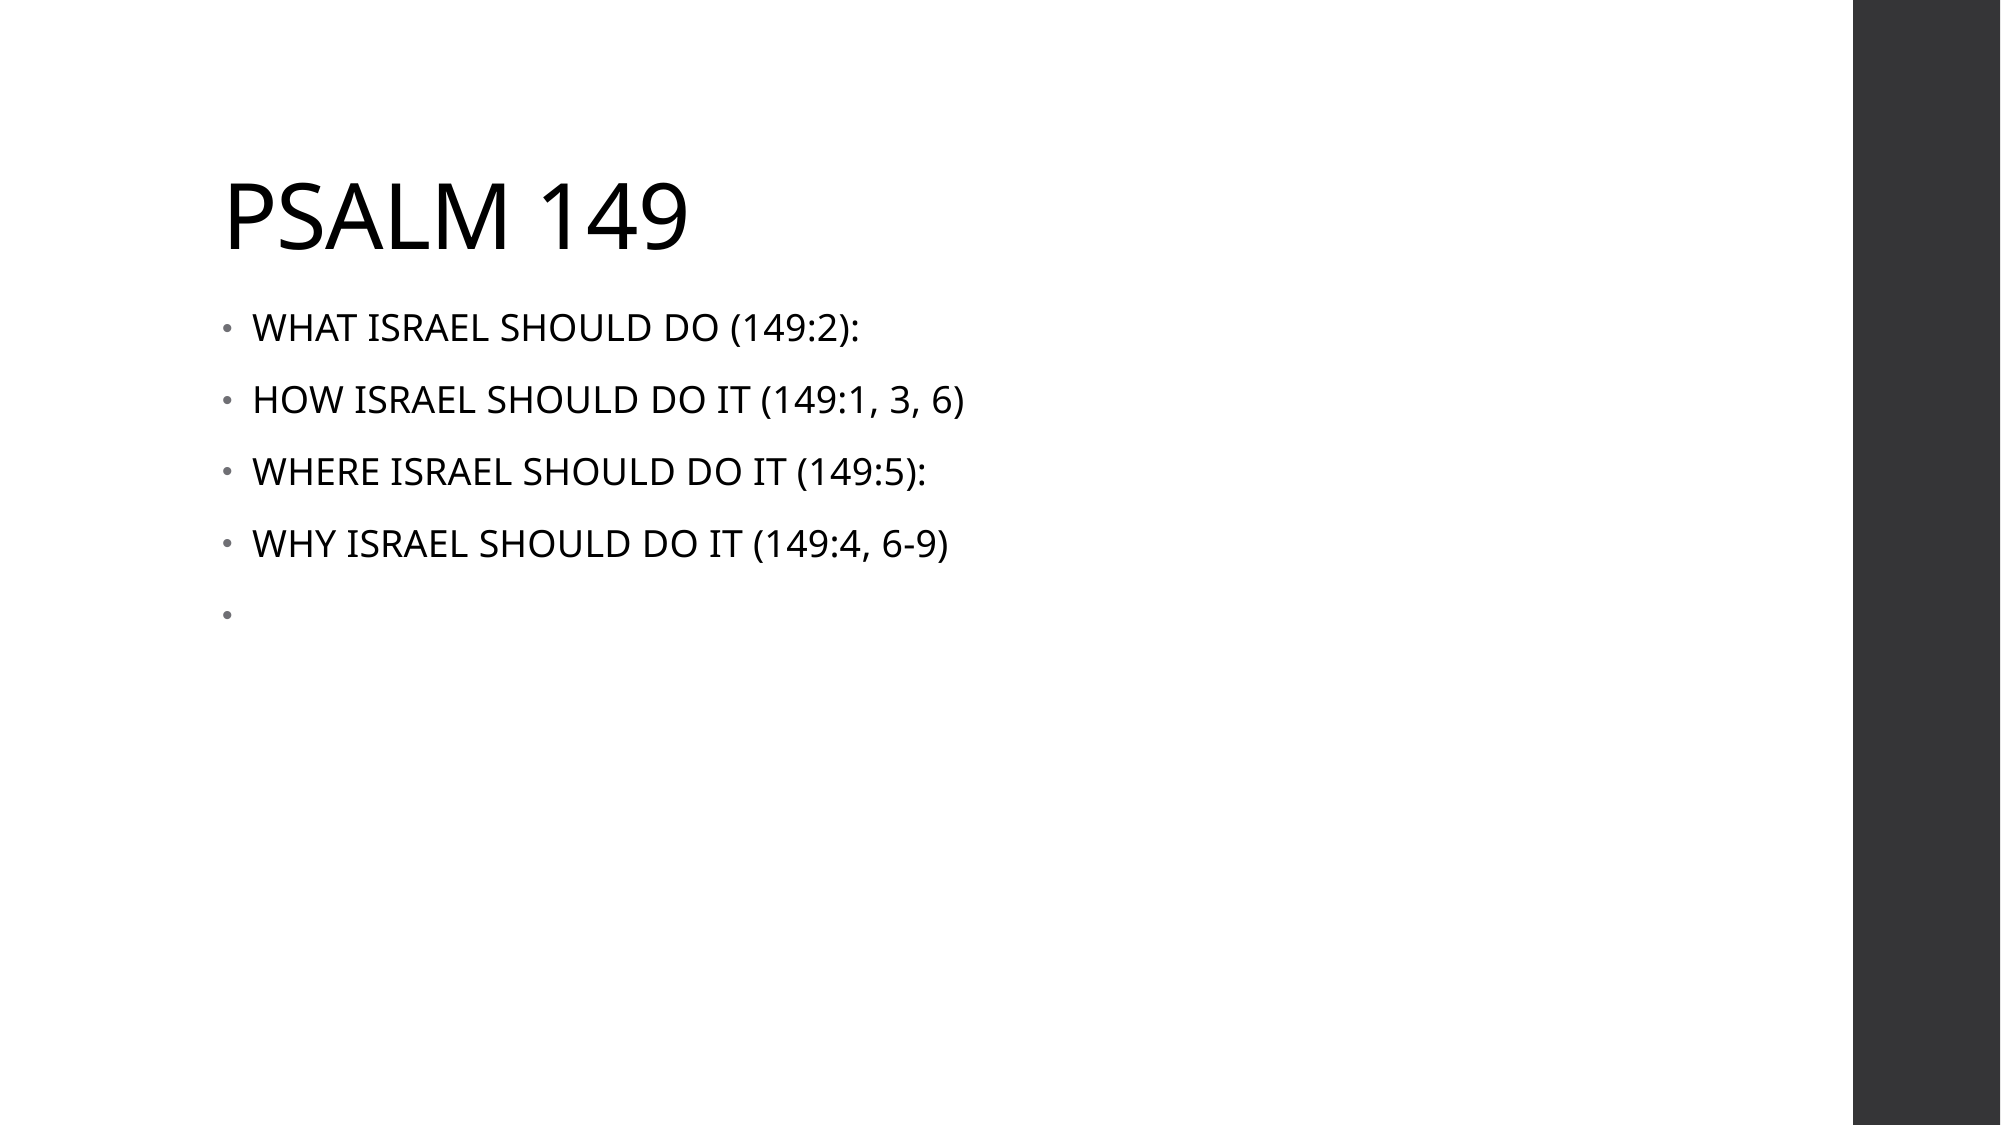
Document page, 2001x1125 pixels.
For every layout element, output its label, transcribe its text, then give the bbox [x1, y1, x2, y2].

list WHAT ISRAEL SHOULD DO (149:2): HOW ISRAEL SHOULD DO IT (149:1, 3, 6) WHERE ISRAEL SHOULD DO IT (149:5): WHY ISRAEL SHOULD DO IT (149:4, 6-9) [206, 299, 1617, 1014]
title PSALM 149 [206, 60, 1797, 278]
